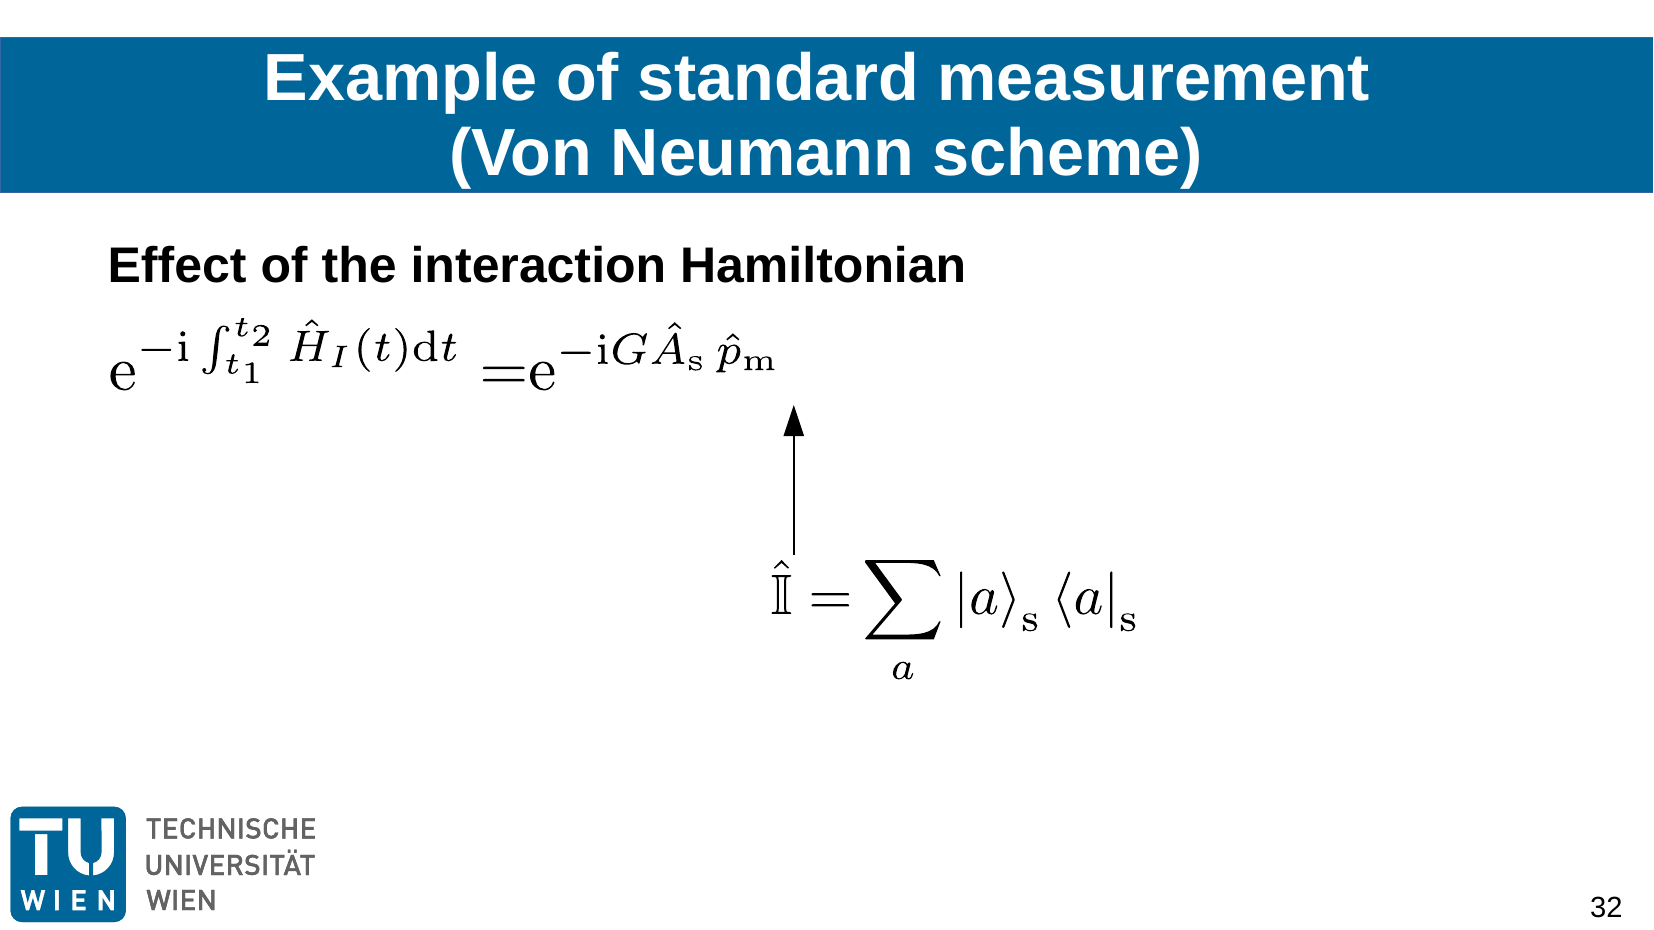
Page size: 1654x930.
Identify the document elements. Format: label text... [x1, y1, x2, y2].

picture [748, 540, 1154, 690]
title Example of standard measurement (Von Neumann scheme) [0, 37, 1653, 193]
picture [98, 318, 1302, 405]
list Effect of the interaction Hamiltonian [107, 236, 1186, 311]
